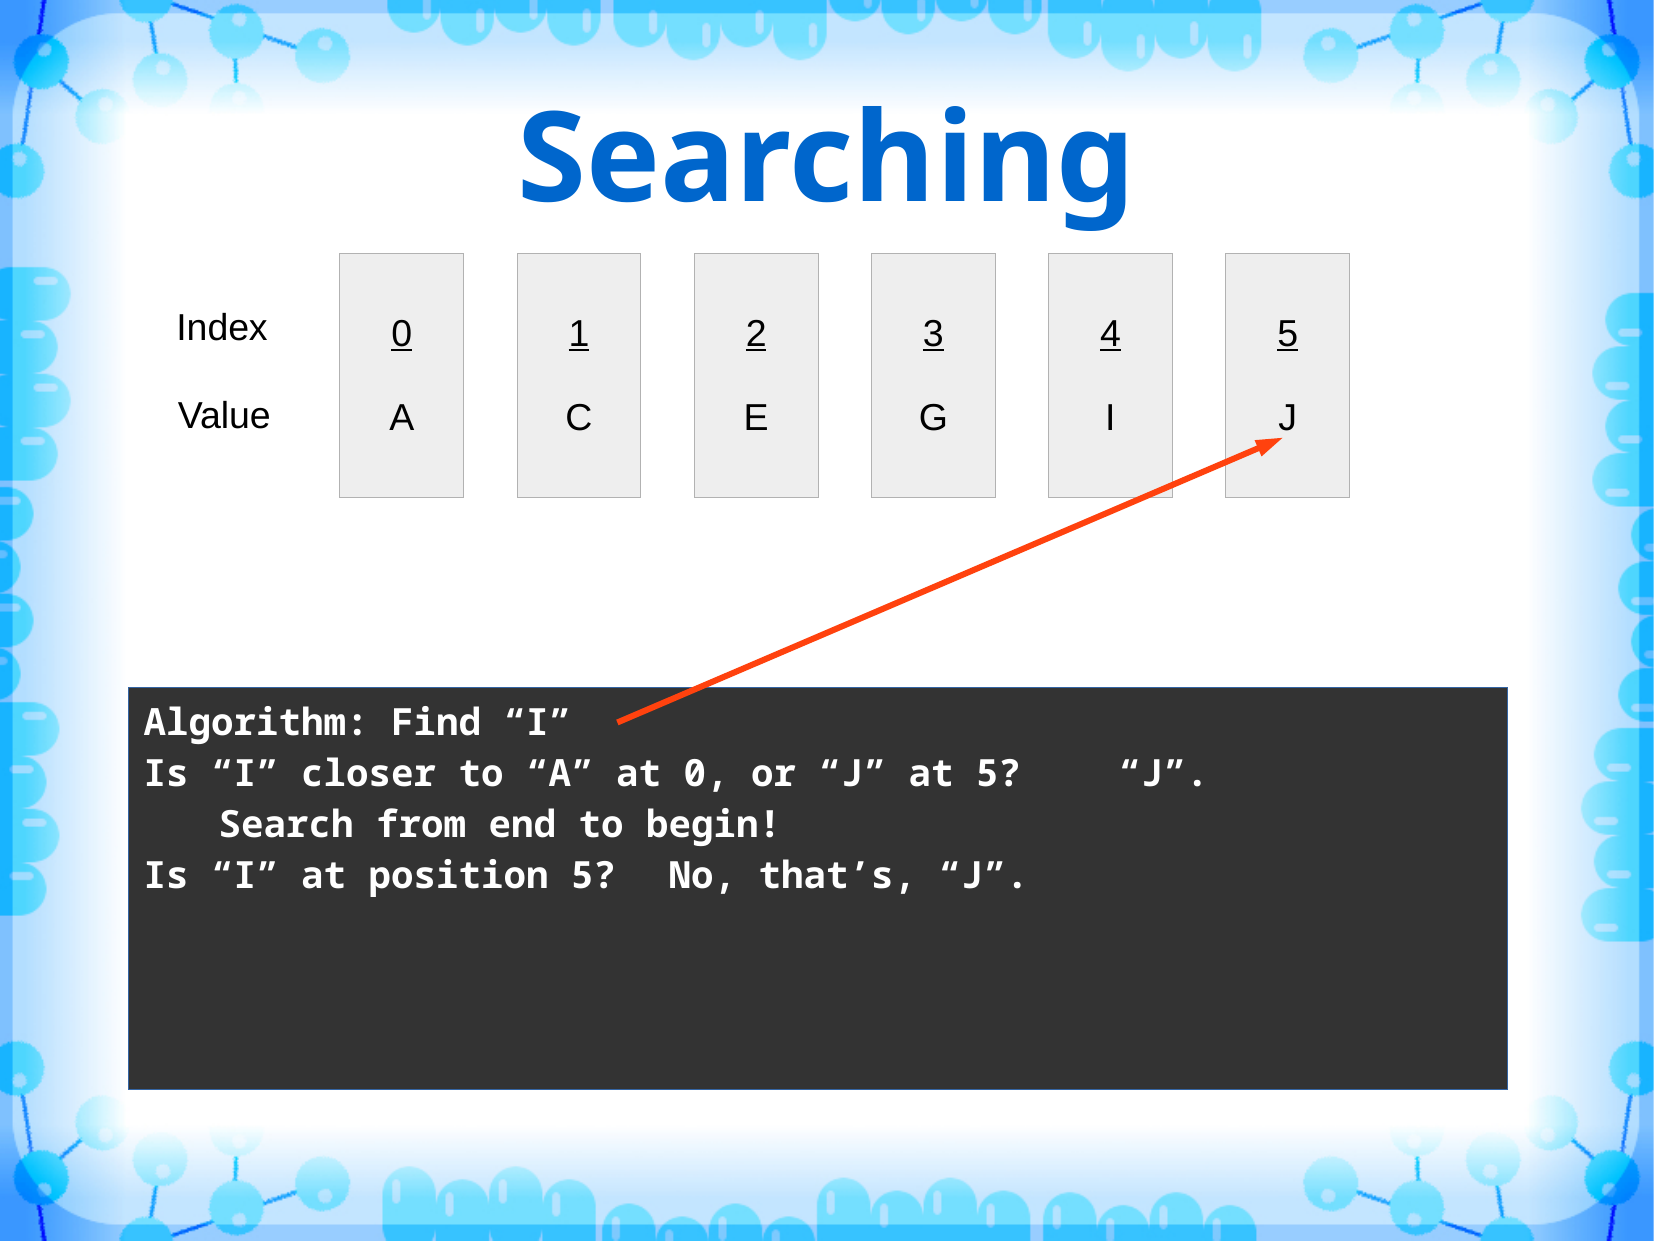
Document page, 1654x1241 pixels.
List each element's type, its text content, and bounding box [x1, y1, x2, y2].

text_box Algorithm: Find “I” Is “I” closer to “A” at 0, or “J” at 5? “J”. Search from end to begin! Is “I” at position 5? No, that’s, “J”. [128, 687, 1508, 1090]
text_box Value [122, 387, 327, 444]
text_box 1 C [517, 253, 641, 498]
text_box 5 J [1225, 253, 1350, 498]
title Searching [82, 49, 1571, 257]
text_box 0 A [339, 253, 464, 498]
picture [0, 0, 1654, 1241]
text_box 3 G [871, 253, 996, 498]
text_box 2 E [694, 253, 819, 498]
text_box 4 I [1048, 253, 1173, 498]
text_box Index [119, 298, 325, 356]
text_box 4 I [1152, 489, 1173, 498]
